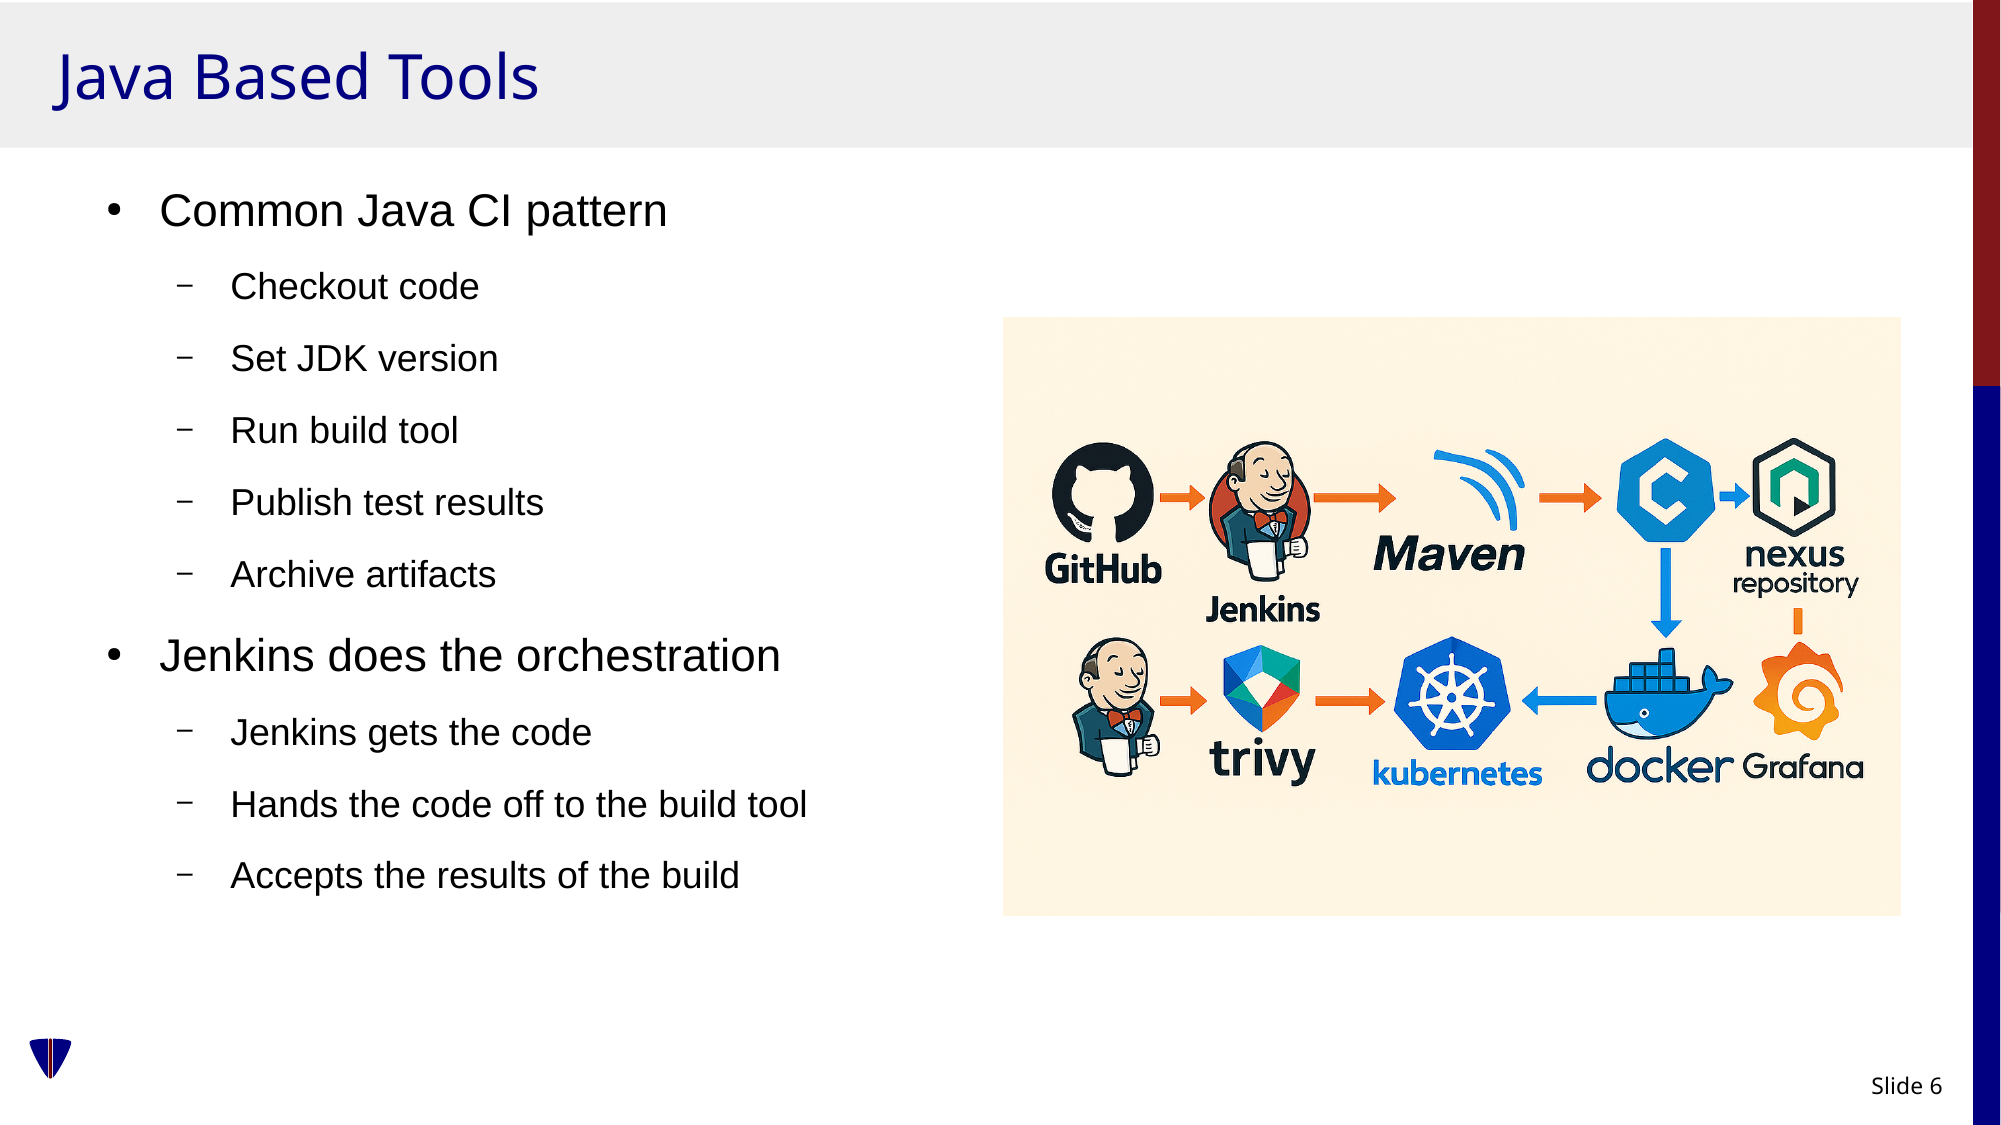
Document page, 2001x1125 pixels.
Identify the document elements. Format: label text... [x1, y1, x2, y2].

title Java Based Tools [0, 2, 1973, 148]
picture [1003, 317, 1901, 916]
list Common Java CI pattern Checkout code Set JDK version Run build tool Publish test results Archive artifacts Jenkins does the orchestration Jenkins gets the code Hands the code off to the build tool Accepts the results of the build [88, 177, 975, 1034]
